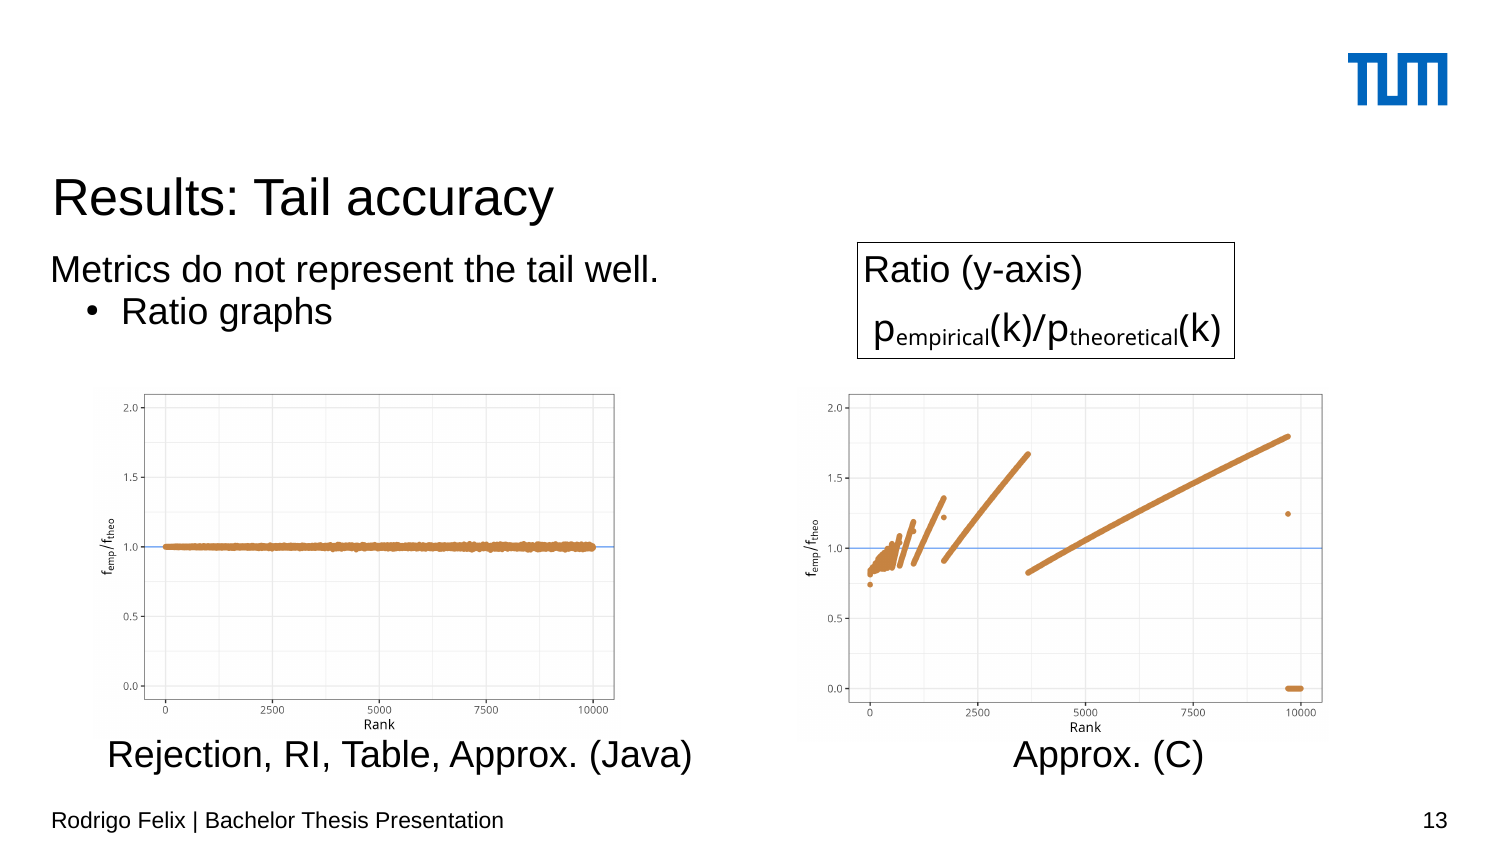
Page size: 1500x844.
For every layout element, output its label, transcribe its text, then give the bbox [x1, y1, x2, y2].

table_cell pempirical(k)/ptheoretical(k) [858, 296, 1234, 358]
text_box Rejection, RI, Table, Approx. (Java) [88, 726, 709, 786]
text_box Metrics do not represent the tail well. Ratio graphs [0, 241, 680, 424]
title Results: Tail accuracy [52, 159, 1449, 227]
table_header Ratio (y-axis) [858, 243, 1234, 296]
picture [93, 387, 621, 726]
picture [797, 387, 1329, 726]
text_box Approx. (C) [797, 726, 1418, 786]
